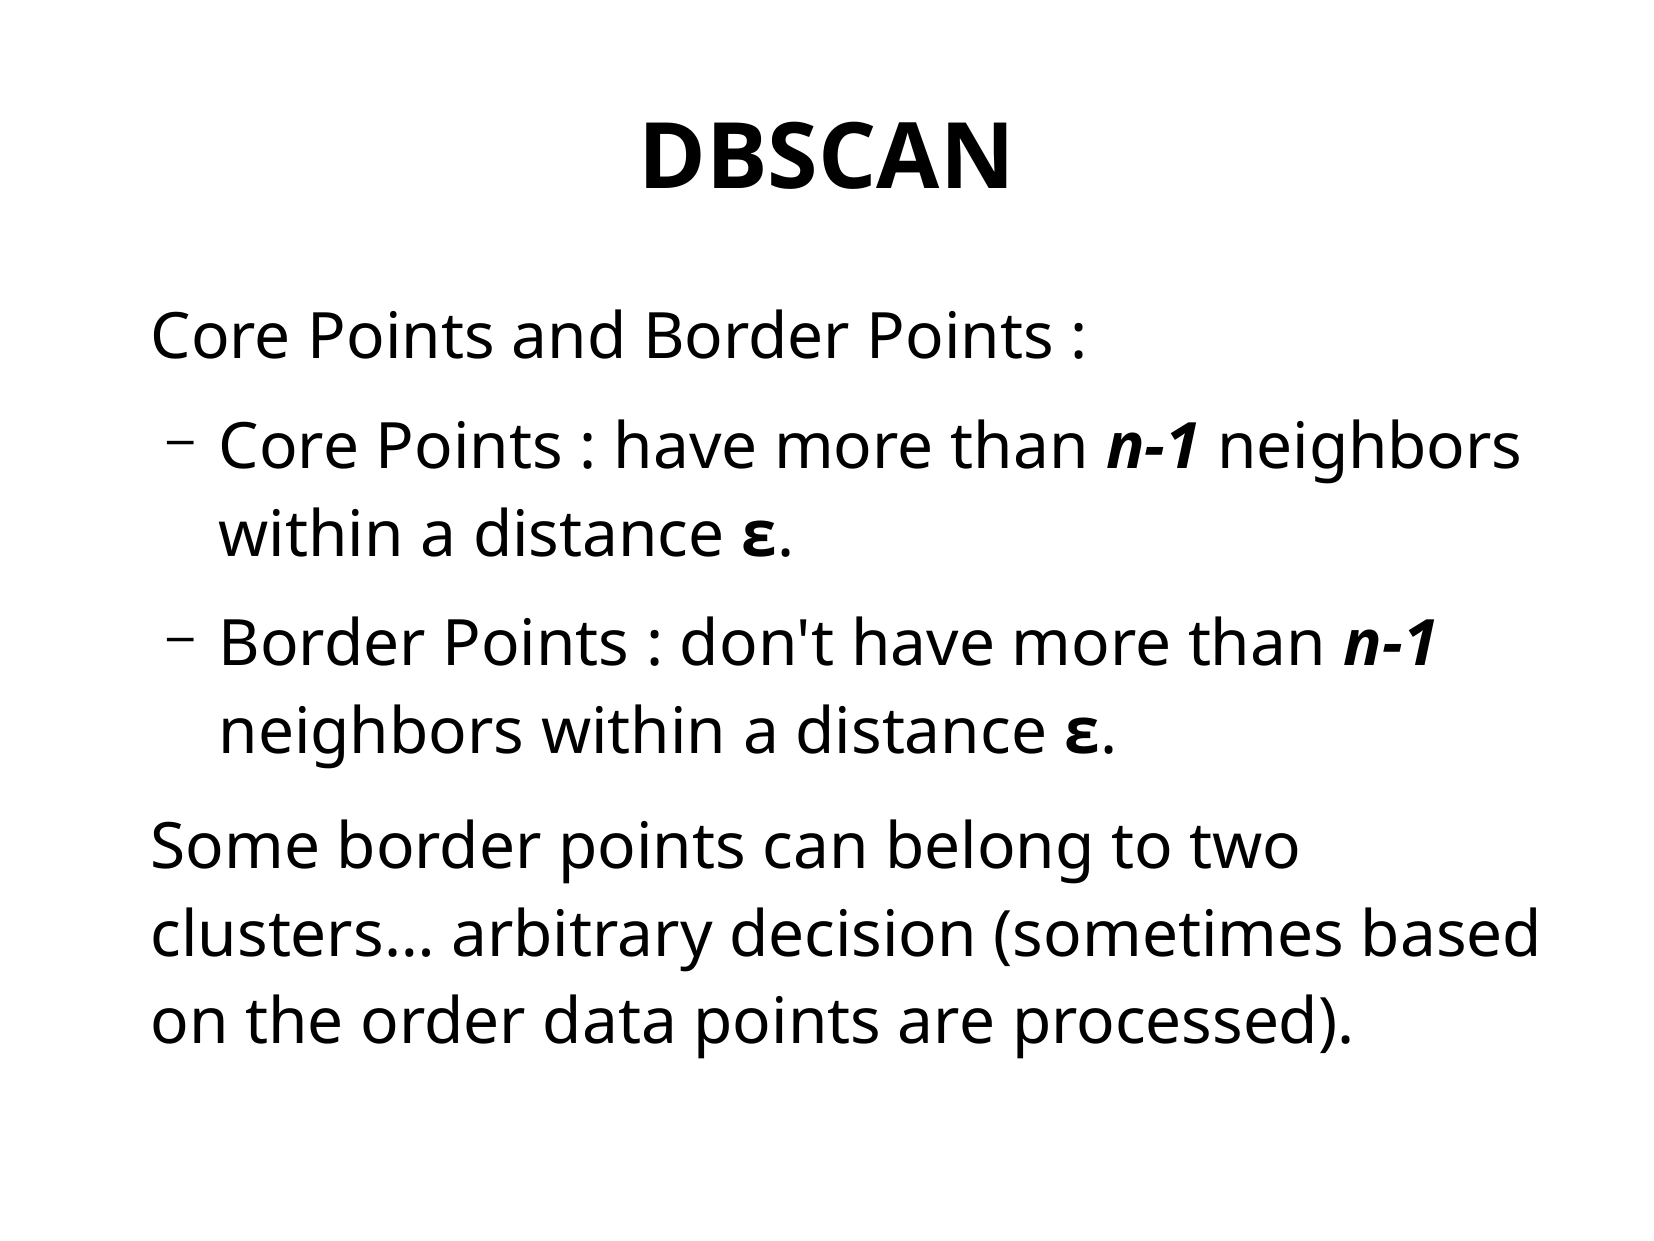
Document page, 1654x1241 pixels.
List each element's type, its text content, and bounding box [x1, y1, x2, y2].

title DBSCAN [82, 49, 1571, 257]
list Core Points and Border Points : Core Points : have more than n-1 neighbors within a distance ε. Border Points : don't have more than n-1 neighbors within a distance ε. Some border points can belong to two clusters… arbitrary decision (sometimes based on the order data points are processed). [82, 290, 1571, 1126]
